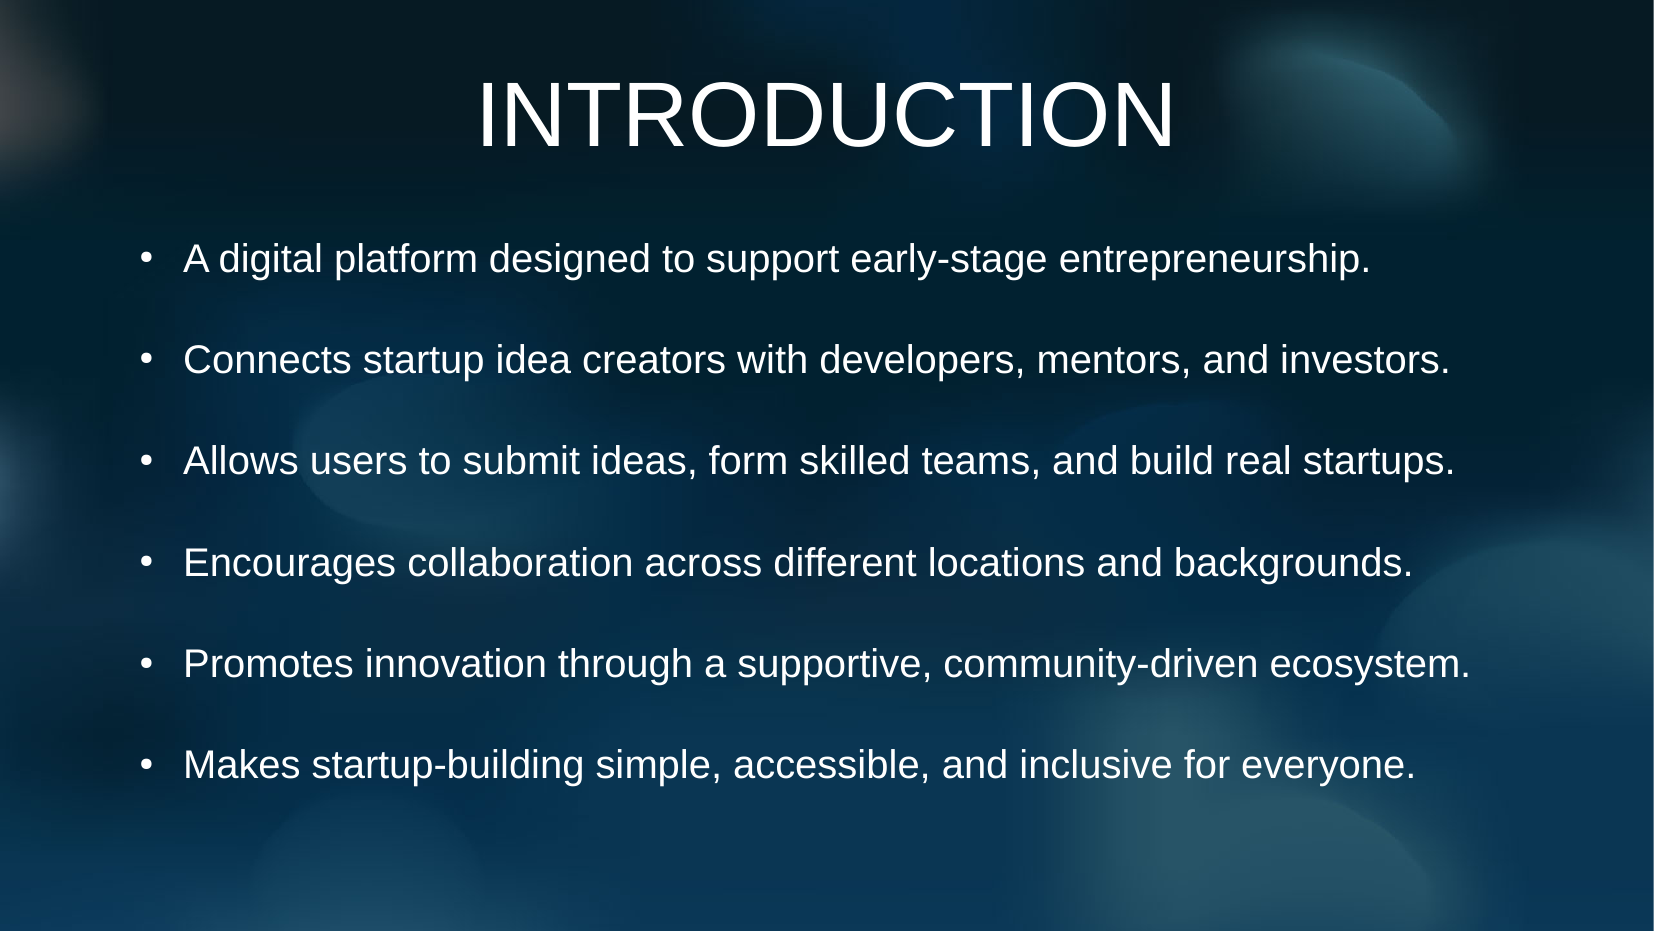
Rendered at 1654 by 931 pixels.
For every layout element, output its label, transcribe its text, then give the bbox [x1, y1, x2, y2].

title INTRODUCTION [82, 37, 1571, 193]
picture [0, 0, 1654, 931]
list A digital platform designed to support early-stage entrepreneurship. Connects startup idea creators with developers, mentors, and investors. Allows users to submit ideas, form skilled teams, and build real startups. Encourages collaboration across different locations and backgrounds. Promotes innovation through a supportive, community-driven ecosystem. Makes startup-building simple, accessible, and inclusive for everyone. [135, 235, 1625, 827]
